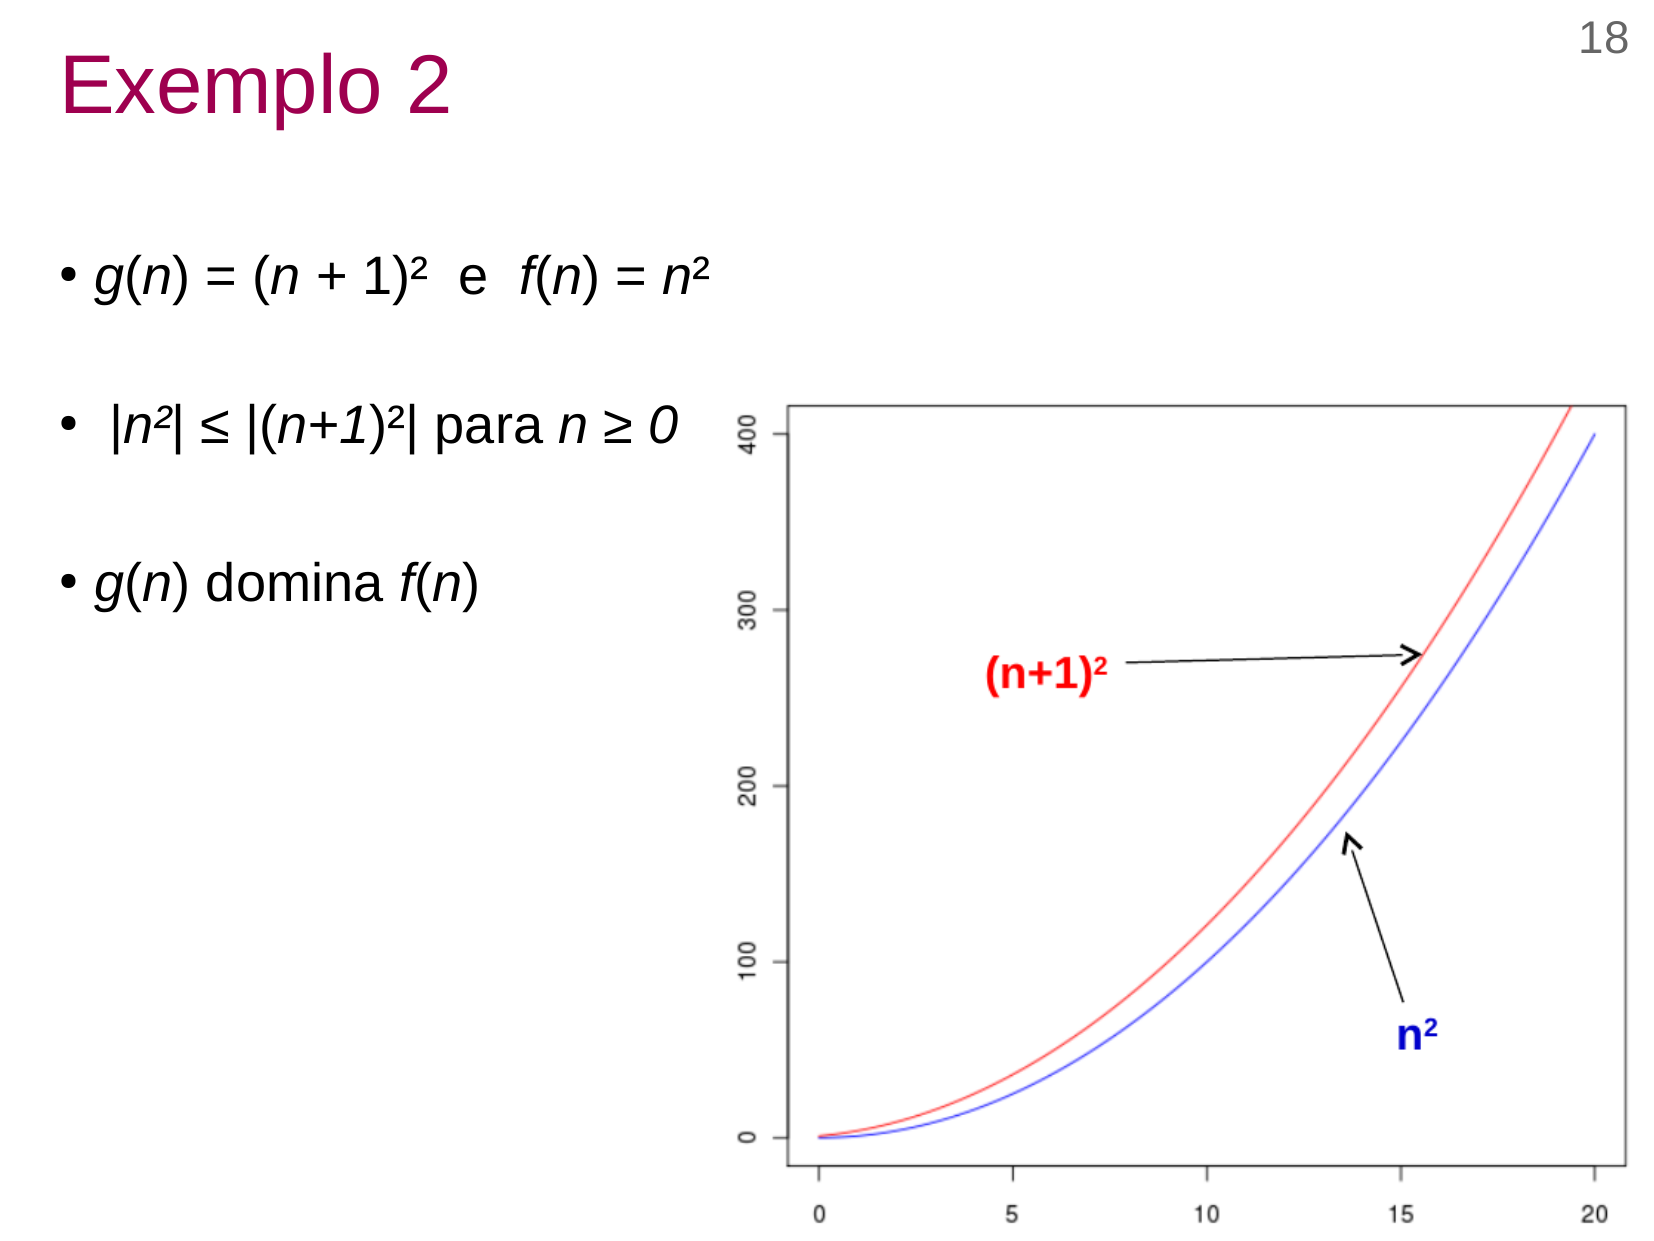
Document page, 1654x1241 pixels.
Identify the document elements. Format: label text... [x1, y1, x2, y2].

list g(n) = (n + 1)² e f(n) = n² |n²| ≤ |(n+1)²| para n ≥ 0 g(n) domina f(n) [59, 236, 1595, 1211]
title Exemplo 2 [59, 29, 1595, 148]
picture [730, 389, 1640, 1235]
